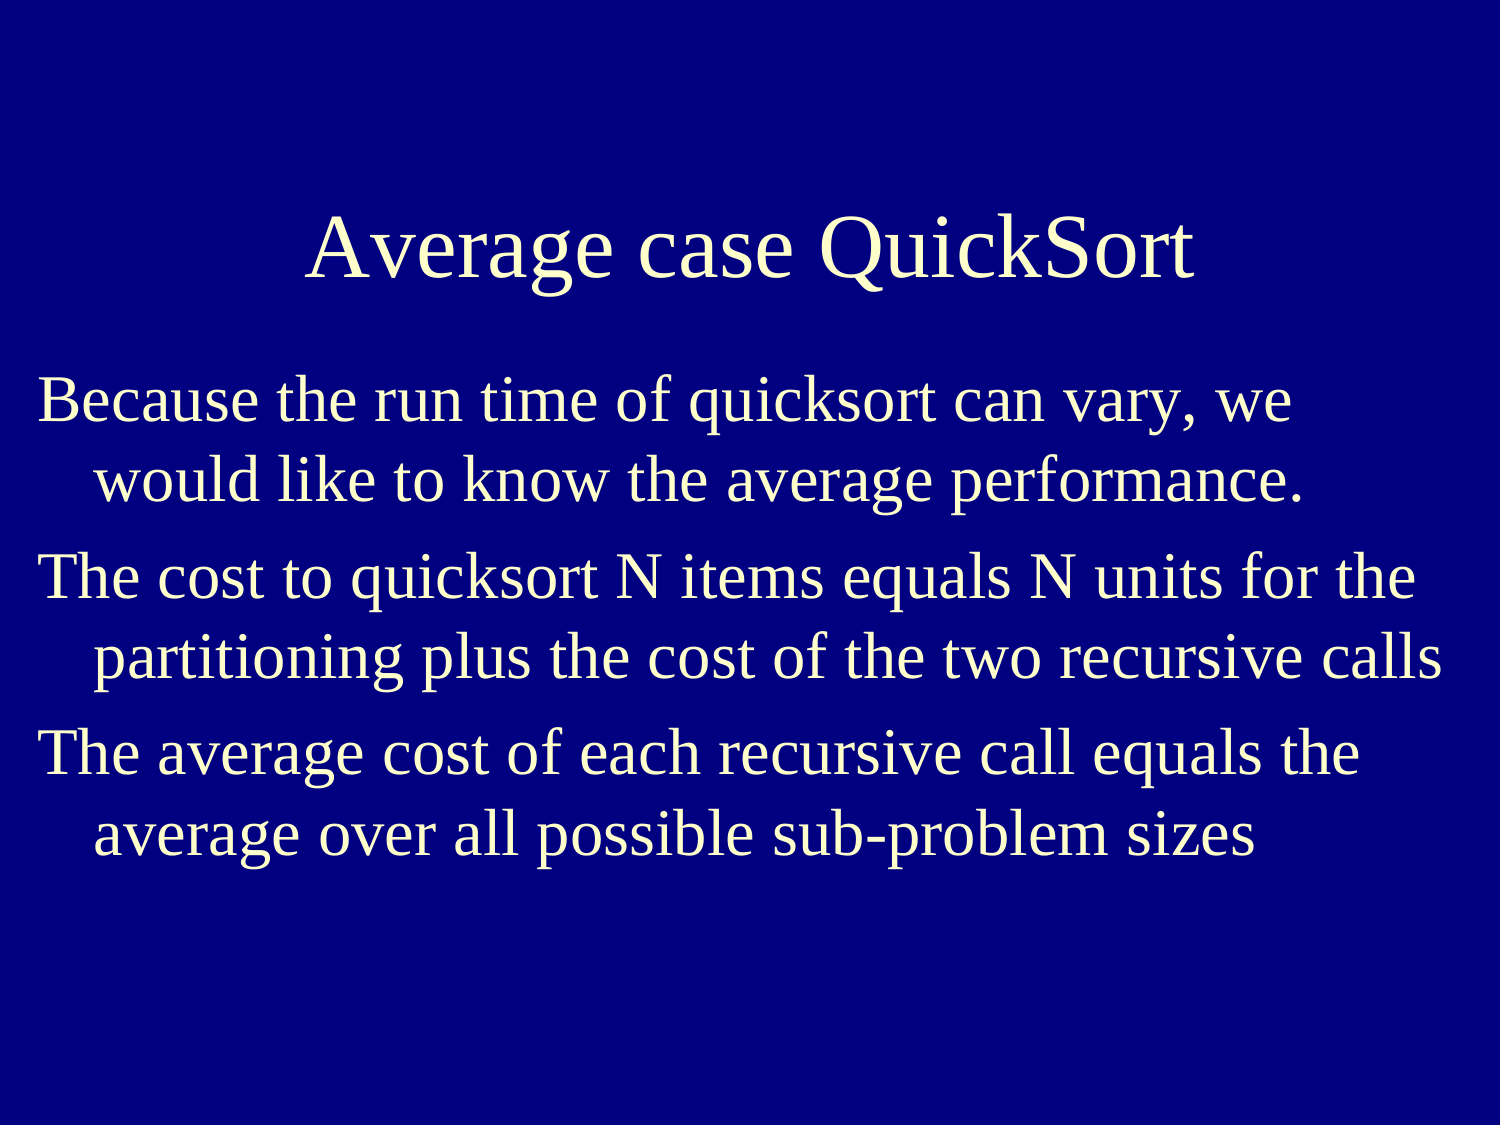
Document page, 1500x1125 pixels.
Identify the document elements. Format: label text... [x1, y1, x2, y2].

title Average case QuickSort [22, 145, 1480, 336]
list Because the run time of quicksort can vary, we would like to know the average performance. The cost to quicksort N items equals N units for the partitioning plus the cost of the two recursive calls The average cost of each recursive call equals the average over all possible sub-problem sizes [22, 347, 1482, 1026]
